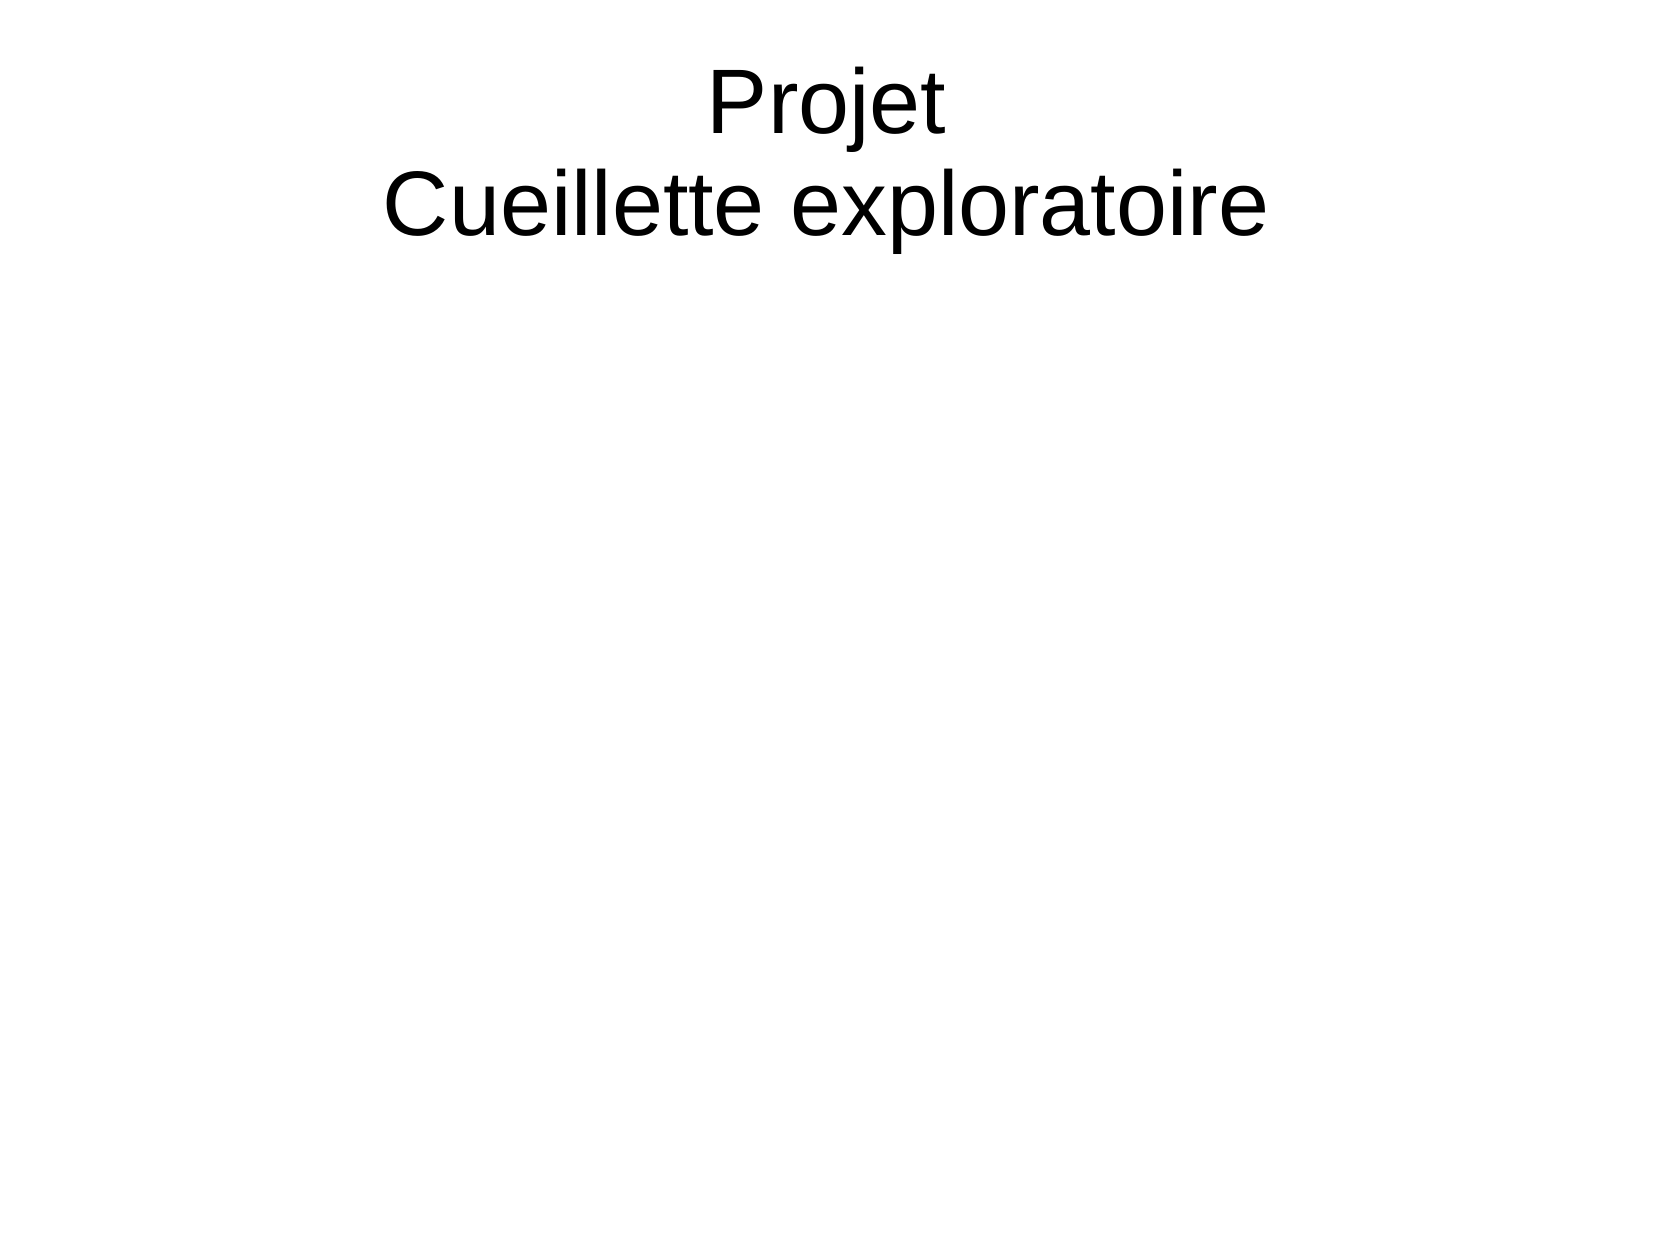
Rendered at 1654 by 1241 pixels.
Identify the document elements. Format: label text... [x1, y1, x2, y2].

title Projet Cueillette exploratoire [82, 49, 1571, 257]
